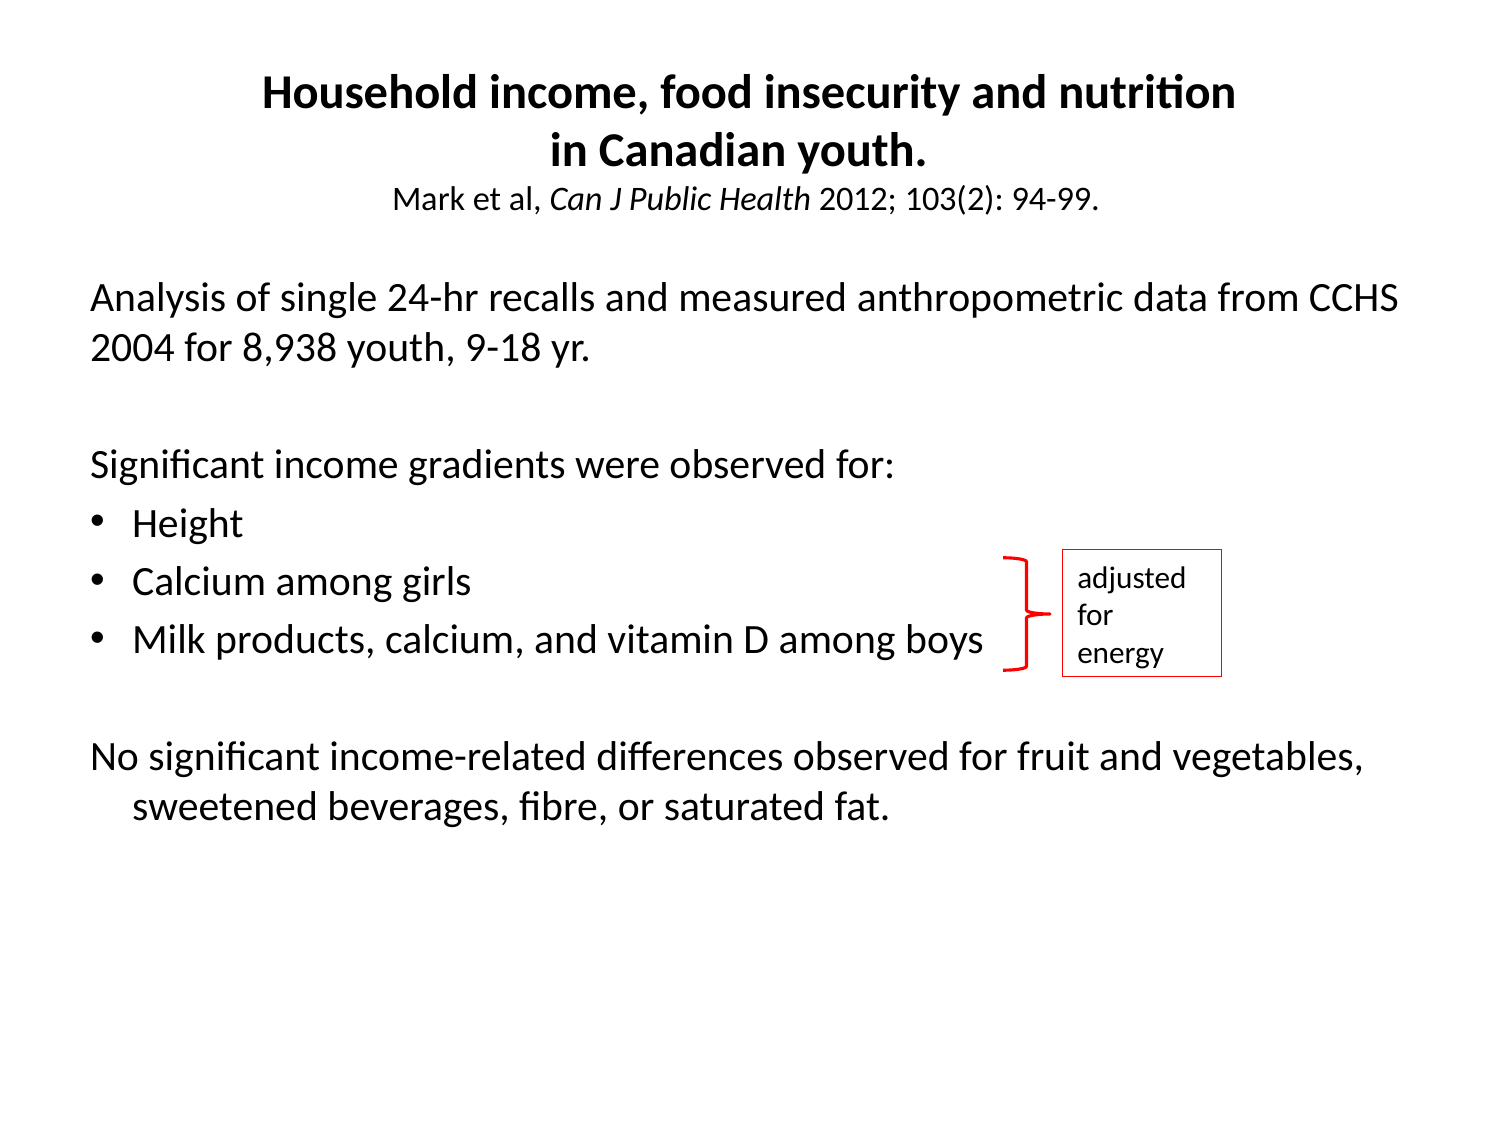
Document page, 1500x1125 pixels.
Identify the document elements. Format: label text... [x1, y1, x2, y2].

text_box adjusted for energy [1062, 549, 1222, 677]
title Household income, food insecurity and nutrition in Canadian youth. Mark et al, Can J Public Health 2012; 103(2): 94-99. [75, 45, 1425, 233]
list Analysis of single 24-hr recalls and measured anthropometric data from CCHS 2004 for 8,938 youth, 9-18 yr. Significant income gradients were observed for: Height Calcium among girls Milk products, calcium, and vitamin D among boys No significant income-related differences observed for fruit and vegetables, sweetened beverages, fibre, or saturated fat. [75, 262, 1425, 1005]
